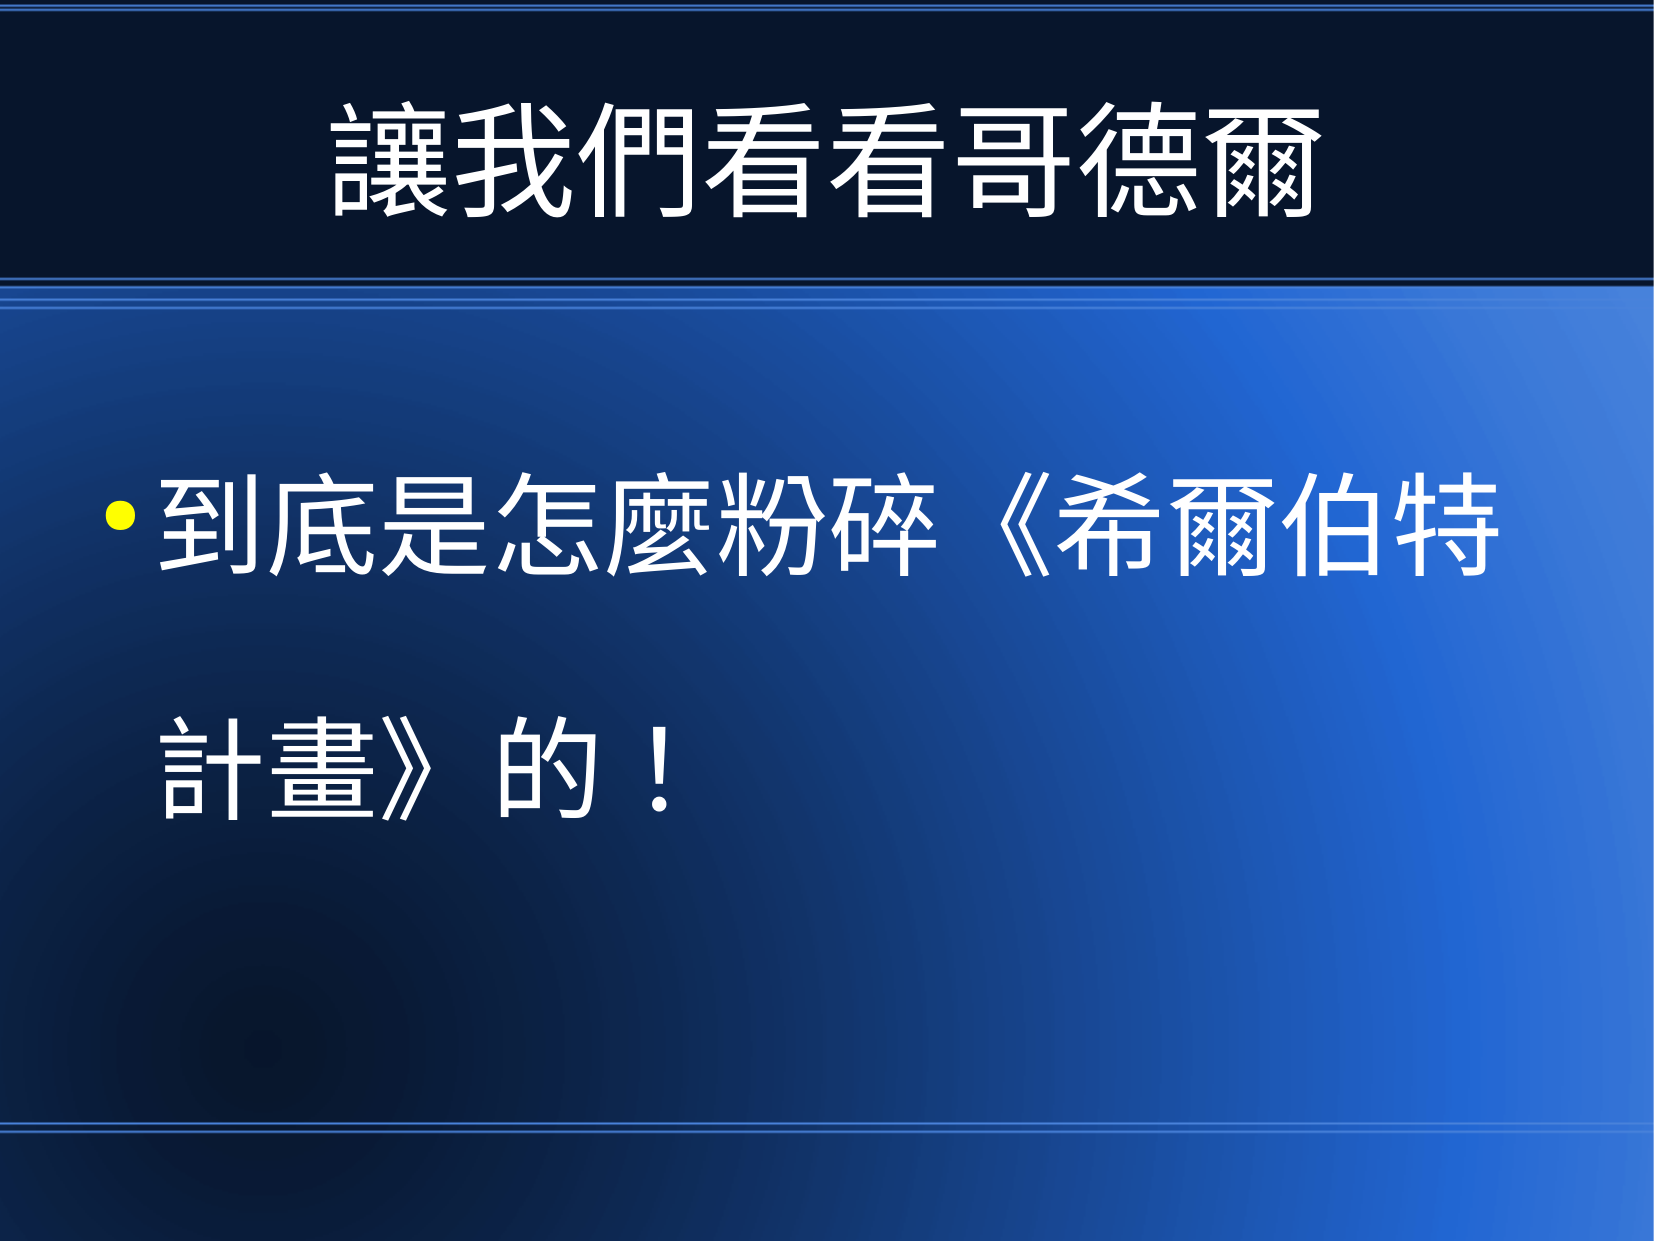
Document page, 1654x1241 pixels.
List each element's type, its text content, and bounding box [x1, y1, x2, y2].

list 到底是怎麼粉碎《希爾伯特計畫》的！ [82, 355, 1571, 1241]
title 讓我們看看哥德爾 [82, 49, 1571, 257]
picture [0, 0, 1654, 1241]
